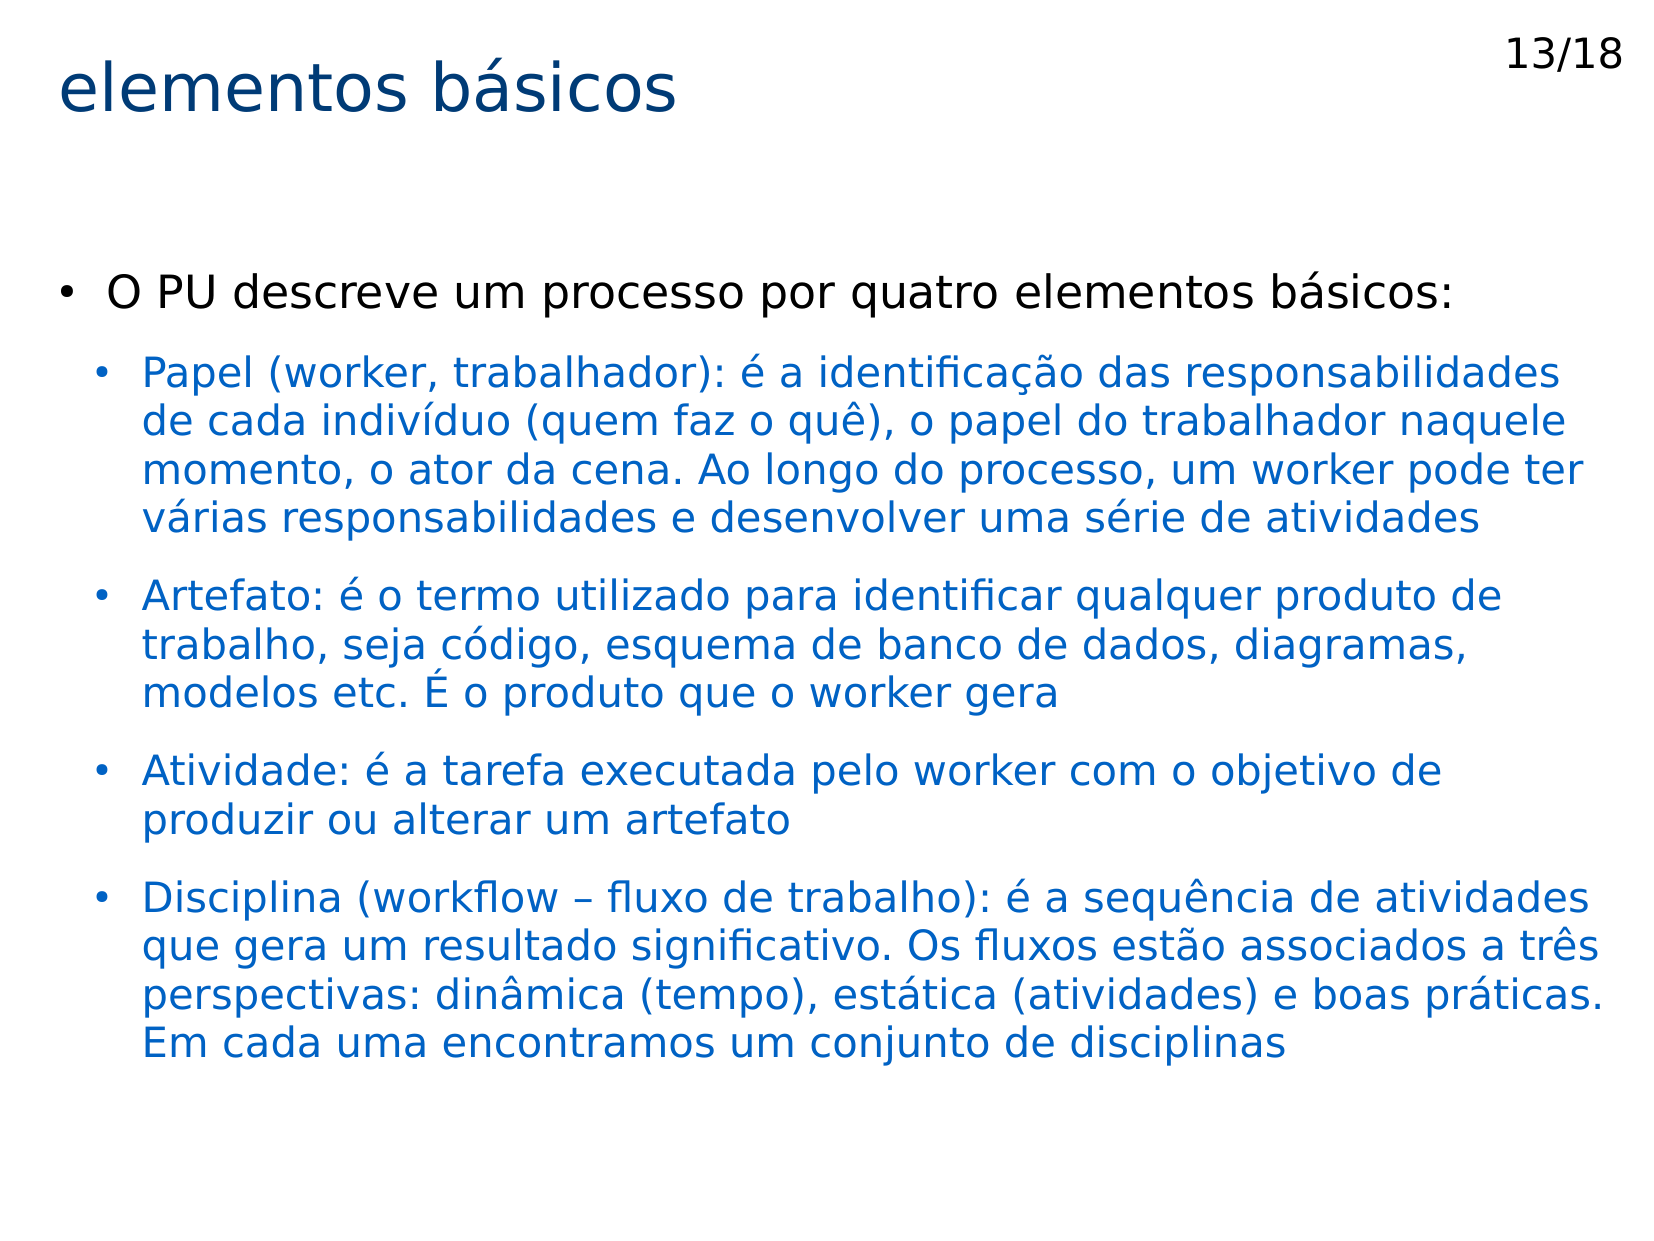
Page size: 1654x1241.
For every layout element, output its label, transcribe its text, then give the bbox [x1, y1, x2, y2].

list O PU descreve um processo por quatro elementos básicos: Papel (worker, trabalhador): é a identificação das responsabilidades de cada indivíduo (quem faz o quê), o papel do trabalhador naquele momento, o ator da cena. Ao longo do processo, um worker pode ter várias responsabilidades e desenvolver uma série de atividades Artefato: é o termo utilizado para identificar qualquer produto de trabalho, seja código, esquema de banco de dados, diagramas, modelos etc. É o produto que o worker gera Atividade: é a tarefa executada pelo worker com o objetivo de produzir ou alterar um artefato Disciplina (workflow – fluxo de trabalho): é a sequência de atividades que gera um resultado significativo. Os fluxos estão associados a três perspectivas: dinâmica (tempo), estática (atividades) e boas práticas. Em cada uma encontramos um conjunto de disciplinas [59, 265, 1625, 1211]
title elementos básicos [59, 29, 1506, 148]
